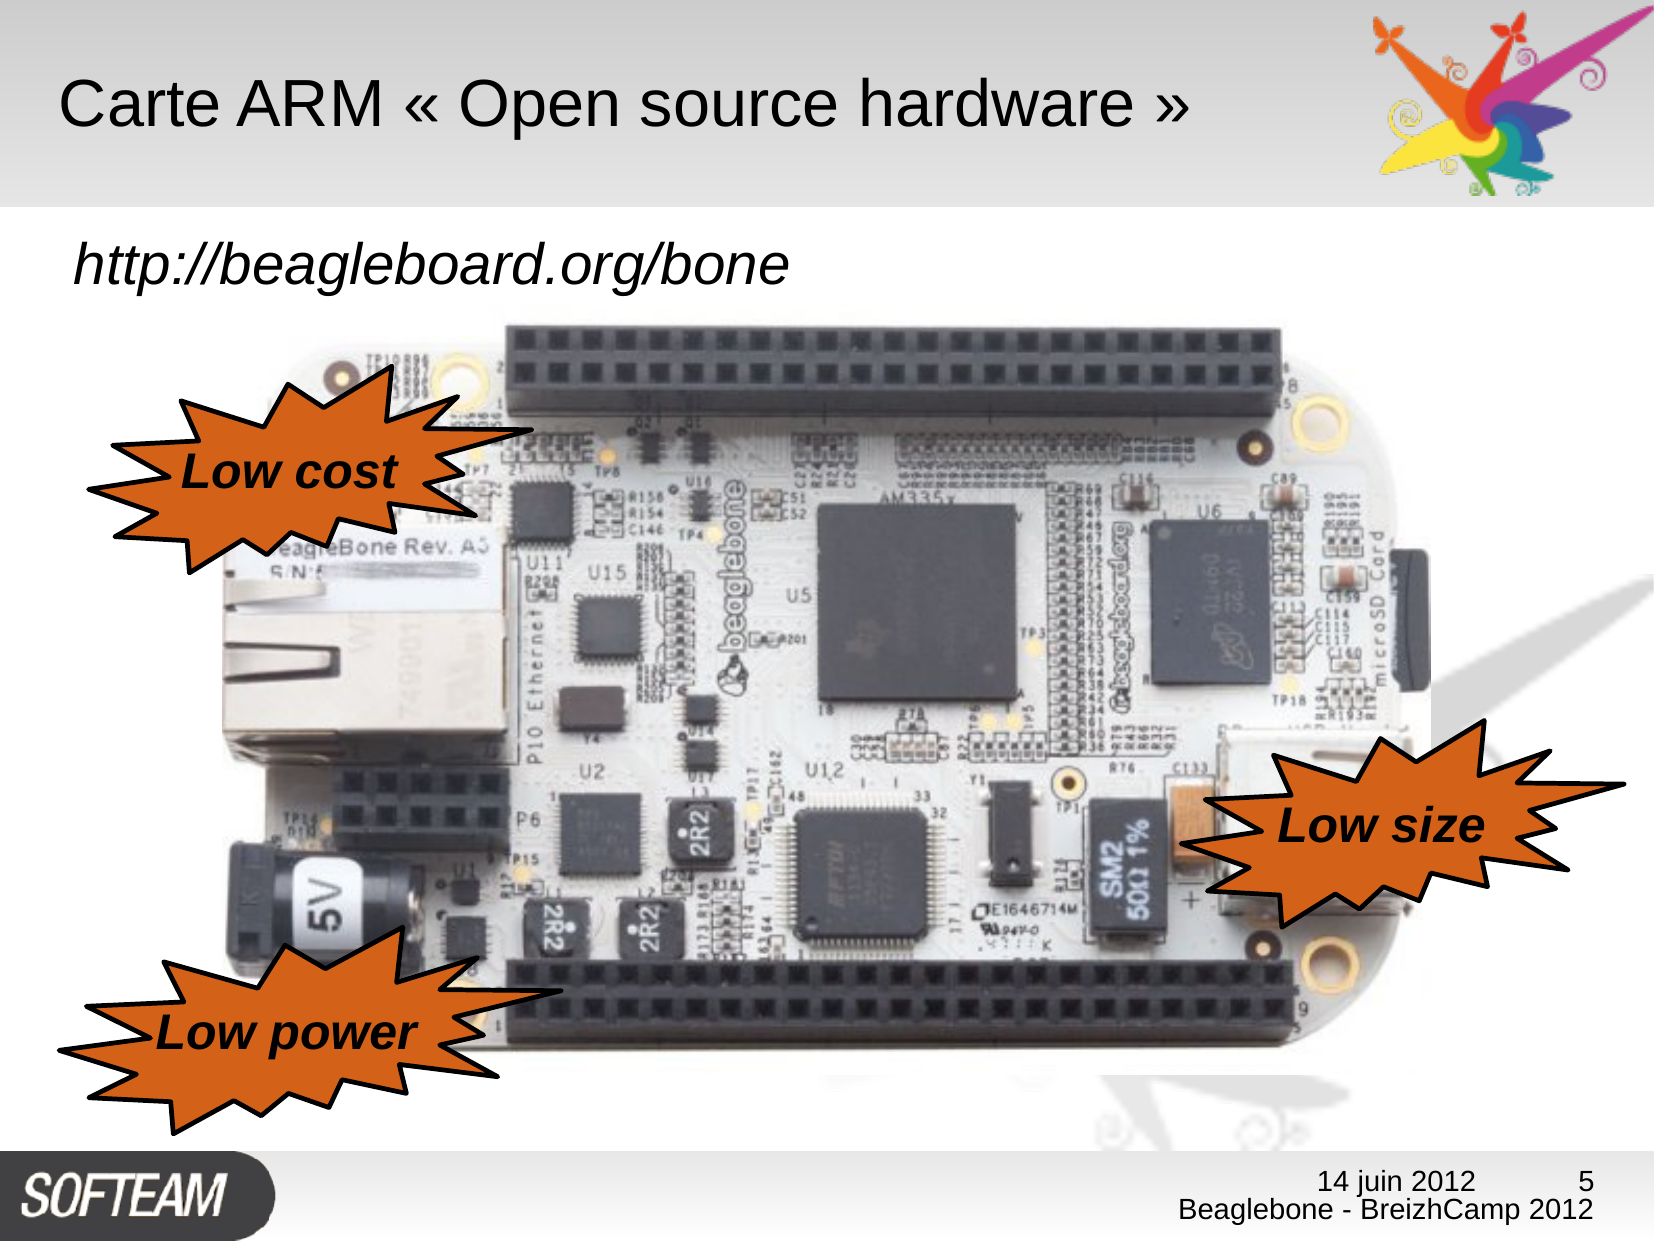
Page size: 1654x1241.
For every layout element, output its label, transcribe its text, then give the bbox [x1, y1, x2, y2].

title Carte ARM « Open source hardware » [59, 29, 1359, 178]
text_box http://beagleboard.org/bone [59, 224, 827, 305]
text_box Low cost [88, 366, 532, 573]
picture [400, 1065, 475, 1075]
picture [0, 1151, 277, 1241]
picture [1372, 5, 1654, 196]
picture [222, 303, 1654, 1152]
text_box Low size [1181, 720, 1625, 928]
text_box Low power [59, 927, 562, 1134]
